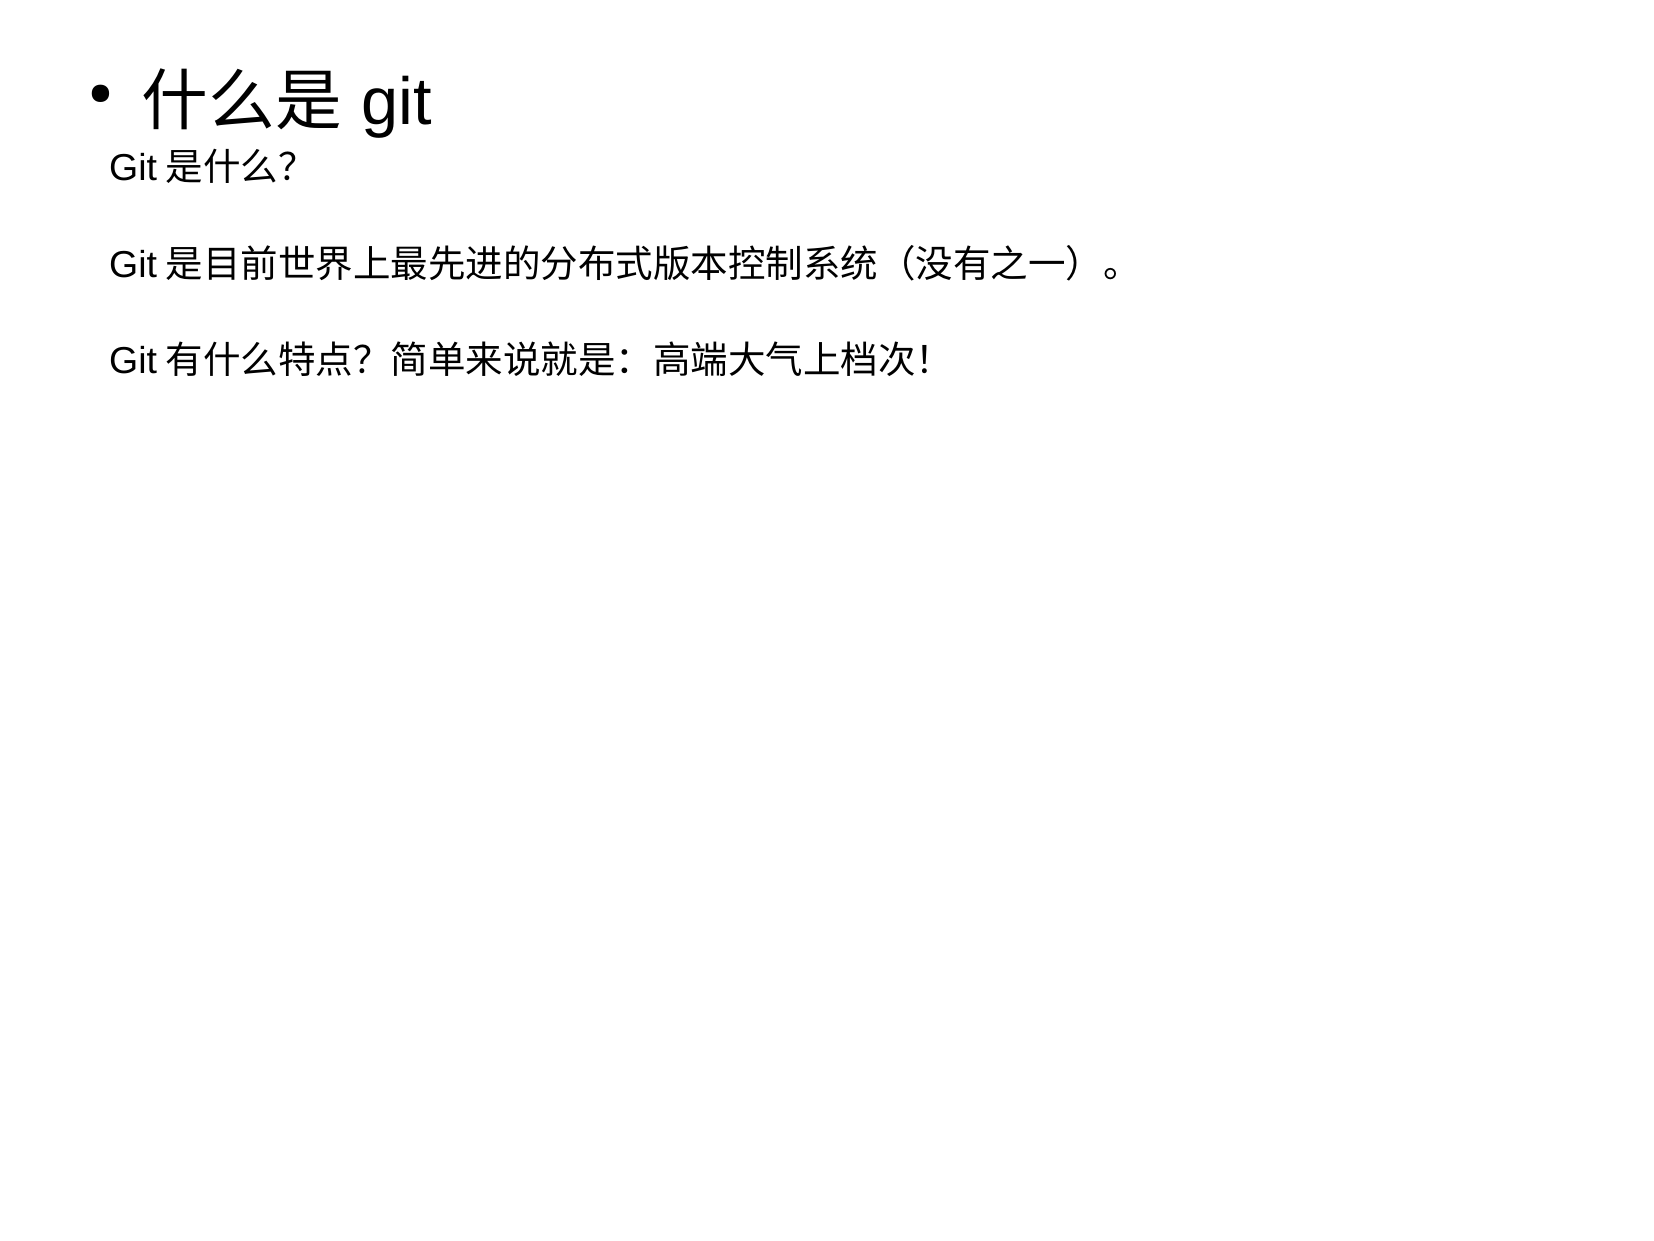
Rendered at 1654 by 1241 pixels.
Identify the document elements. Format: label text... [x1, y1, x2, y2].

text_box Git是什么？ Git是目前世界上最先进的分布式版本控制系统（没有之一）。 Git有什么特点？简单来说就是：高端大气上档次！ [94, 129, 1571, 363]
list 什么是git [70, 47, 1560, 1123]
list 什么是git [251, 363, 269, 370]
